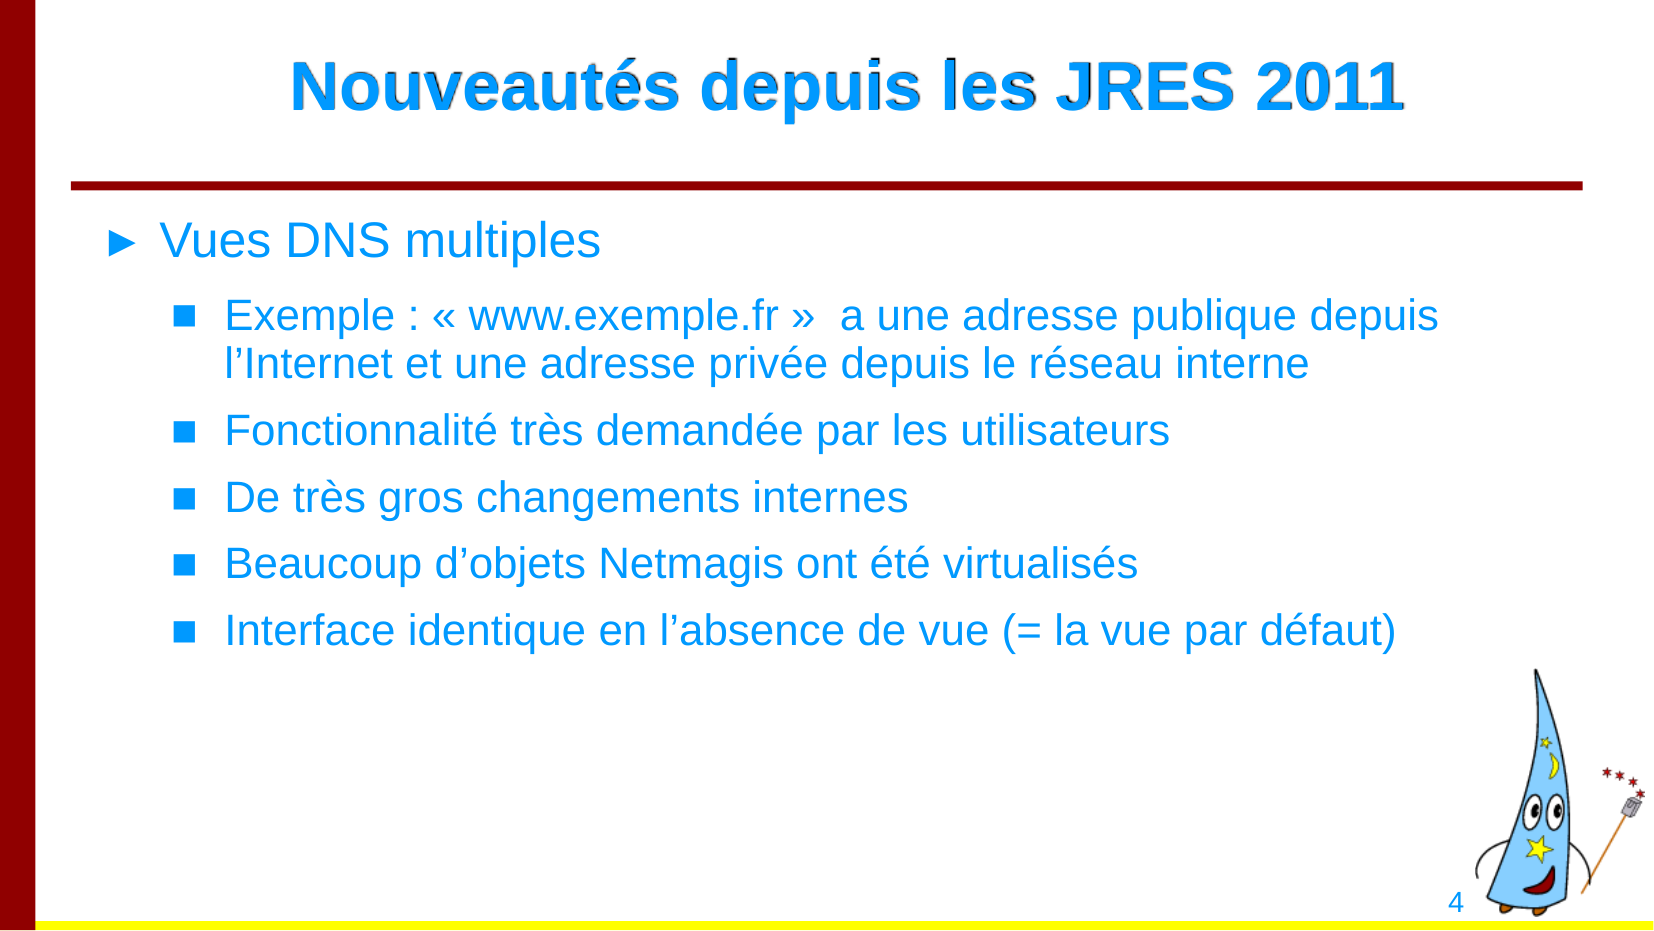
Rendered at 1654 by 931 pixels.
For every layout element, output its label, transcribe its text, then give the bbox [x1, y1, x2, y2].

picture [1601, 668, 1645, 917]
title Nouveautés depuis les JRES 2011 [94, 0, 1601, 931]
list Vues DNS multiples Exemple : « www.exemple.fr » a une adresse publique depuis l’Internet et une adresse privée depuis le réseau interne Fonctionnalité très demandée par les utilisateurs De très gros changements internes Beaucoup d’objets Netmagis ont été virtualisés Interface identique en l’absence de vue (= la vue par défaut) [82, 212, 1571, 873]
